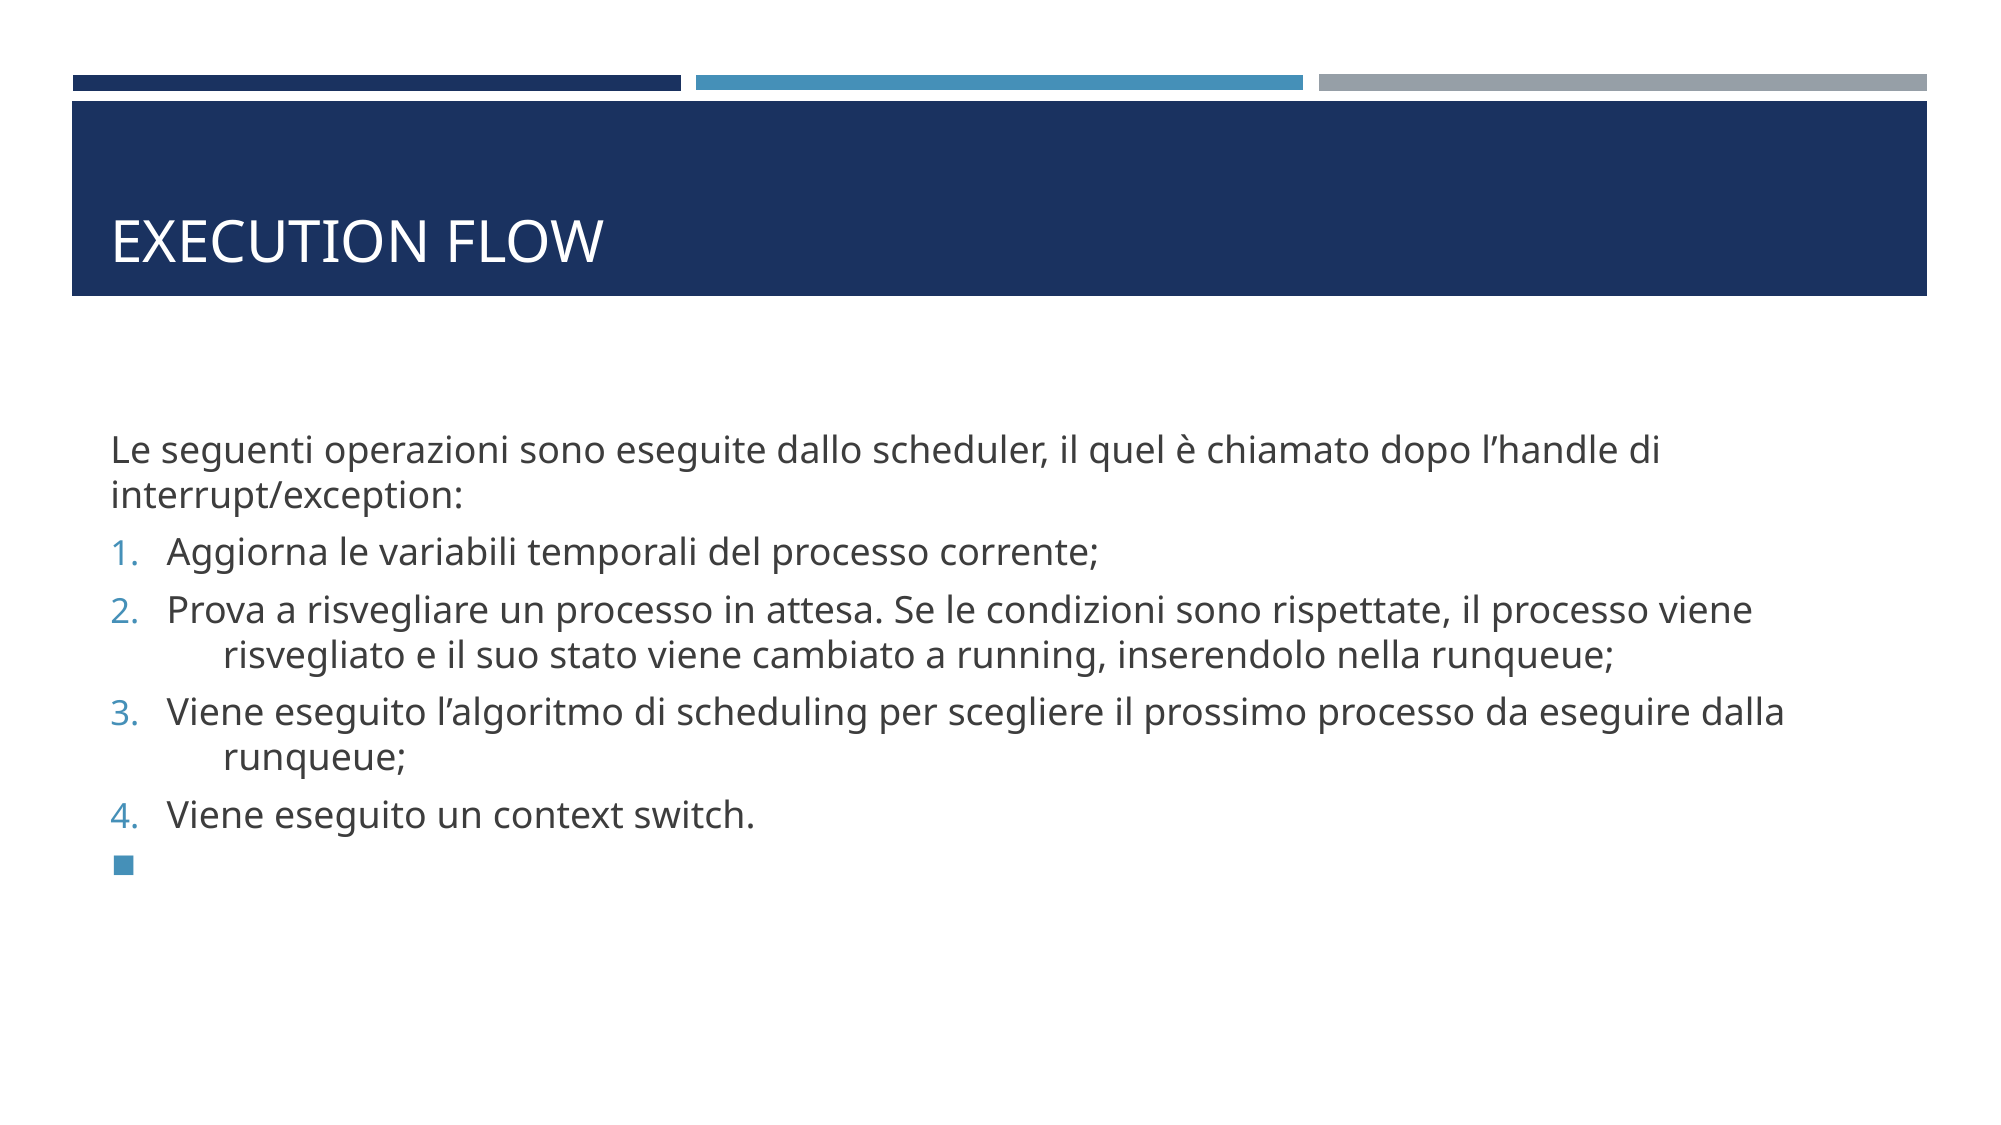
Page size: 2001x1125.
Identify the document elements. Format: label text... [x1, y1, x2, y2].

list Le seguenti operazioni sono eseguite dallo scheduler, il quel è chiamato dopo l’handle di interrupt/exception: Aggiorna le variabili temporali del processo corrente; Prova a risvegliare un processo in attesa. Se le condizioni sono rispettate, il processo viene risvegliato e il suo stato viene cambiato a running, inserendolo nella runqueue; Viene eseguito l’algoritmo di scheduling per scegliere il prossimo processo da eseguire dalla runqueue; Viene eseguito un context switch. [95, 357, 1905, 962]
title EXEcution flow [95, 115, 1905, 282]
